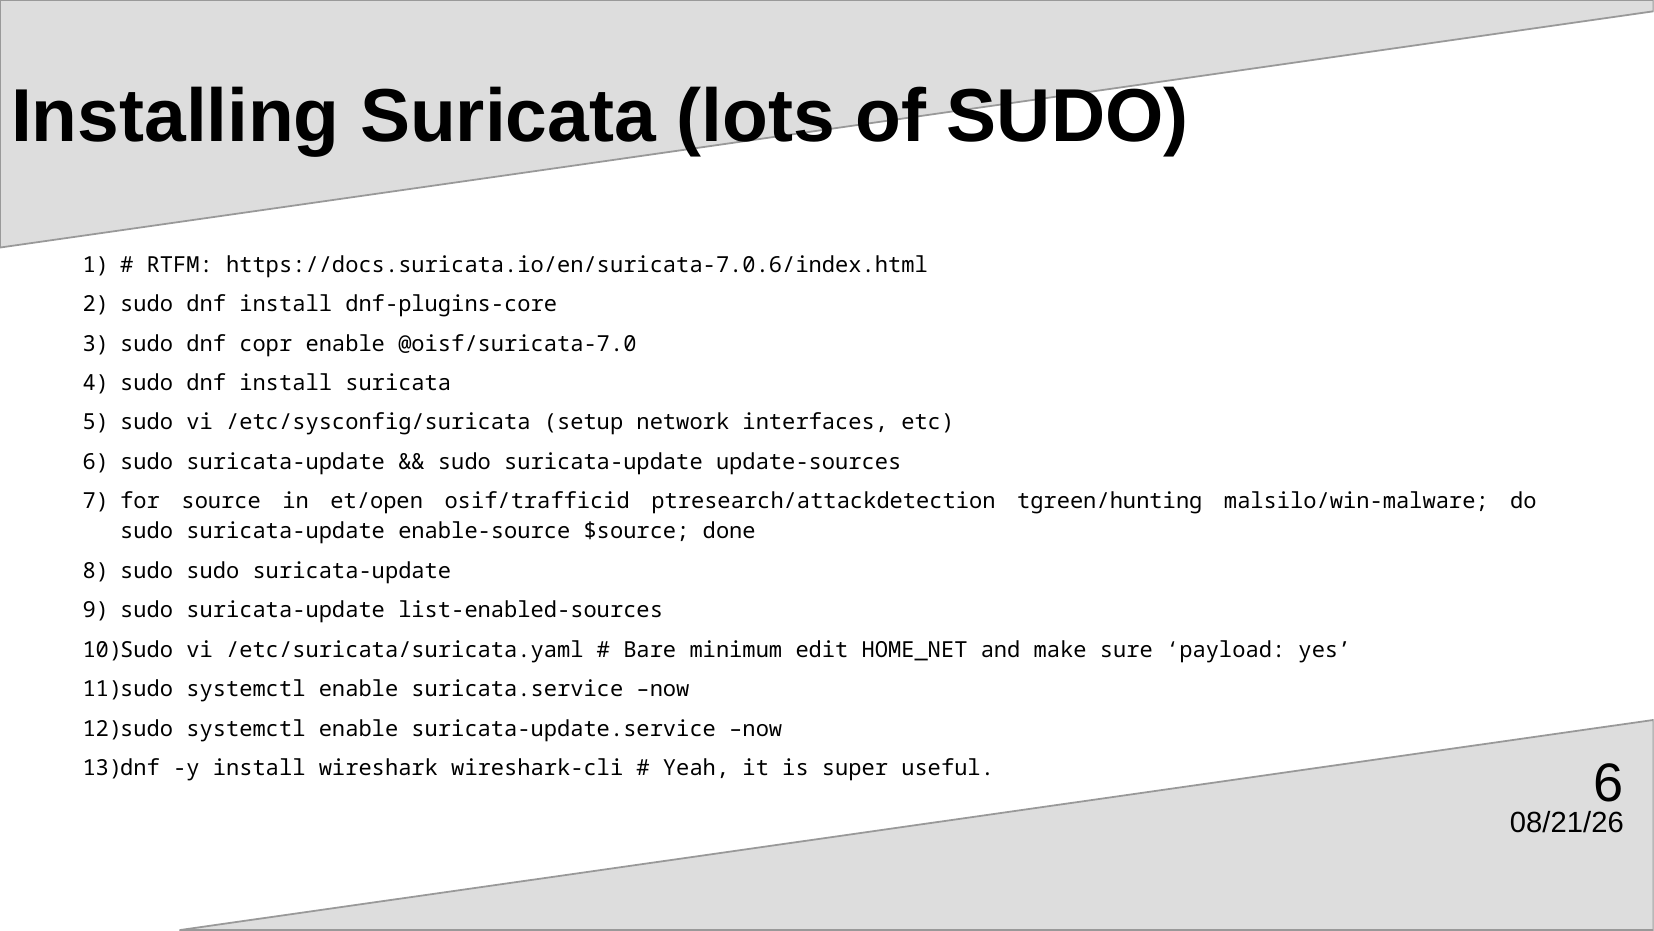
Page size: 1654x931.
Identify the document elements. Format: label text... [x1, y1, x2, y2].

list # RTFM: https://docs.suricata.io/en/suricata-7.0.6/index.html sudo dnf install dnf-plugins-core sudo dnf copr enable @oisf/suricata-7.0 sudo dnf install suricata sudo vi /etc/sysconfig/suricata (setup network interfaces, etc) sudo suricata-update && sudo suricata-update update-sources for source in et/open osif/trafficid ptresearch/attackdetection tgreen/hunting malsilo/win-malware; do sudo suricata-update enable-source $source; done sudo sudo suricata-update sudo suricata-update list-enabled-sources Sudo vi /etc/suricata/suricata.yaml # Bare minimum edit HOME_NET and make sure ‘payload: yes’ sudo systemctl enable suricata.service –now sudo systemctl enable suricata-update.service –now dnf -y install wireshark wireshark-cli # Yeah, it is super useful. [82, 248, 1538, 789]
title Installing Suricata (lots of SUDO) [11, 73, 1488, 242]
